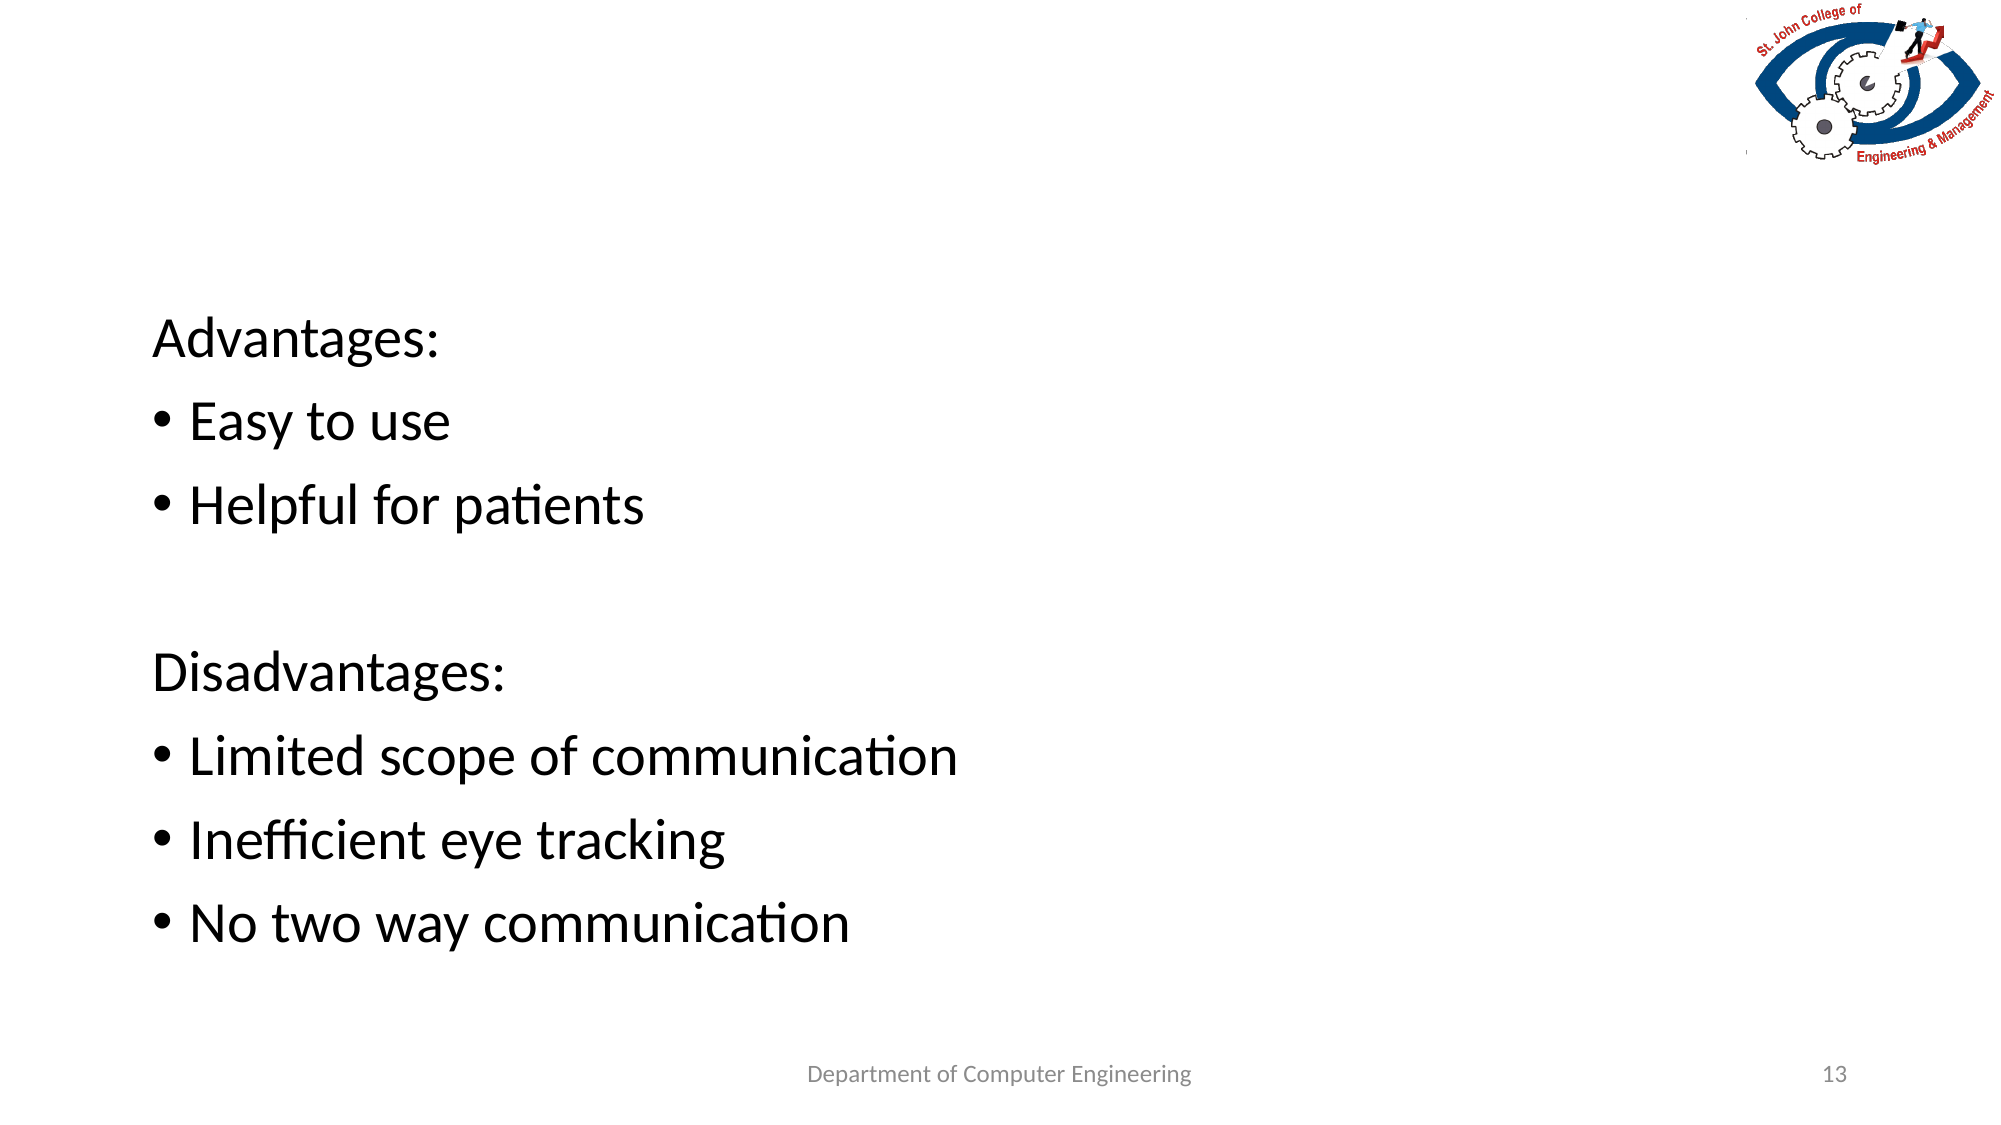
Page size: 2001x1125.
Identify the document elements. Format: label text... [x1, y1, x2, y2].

picture [1746, 0, 2000, 168]
footer Department of Computer Engineering [662, 1042, 1338, 1103]
slide_number 32 [1412, 1042, 1863, 1103]
list Advantages: Easy to use Helpful for patients Disadvantages: Limited scope of communication Inefficient eye tracking No two way communication [137, 299, 1863, 1014]
